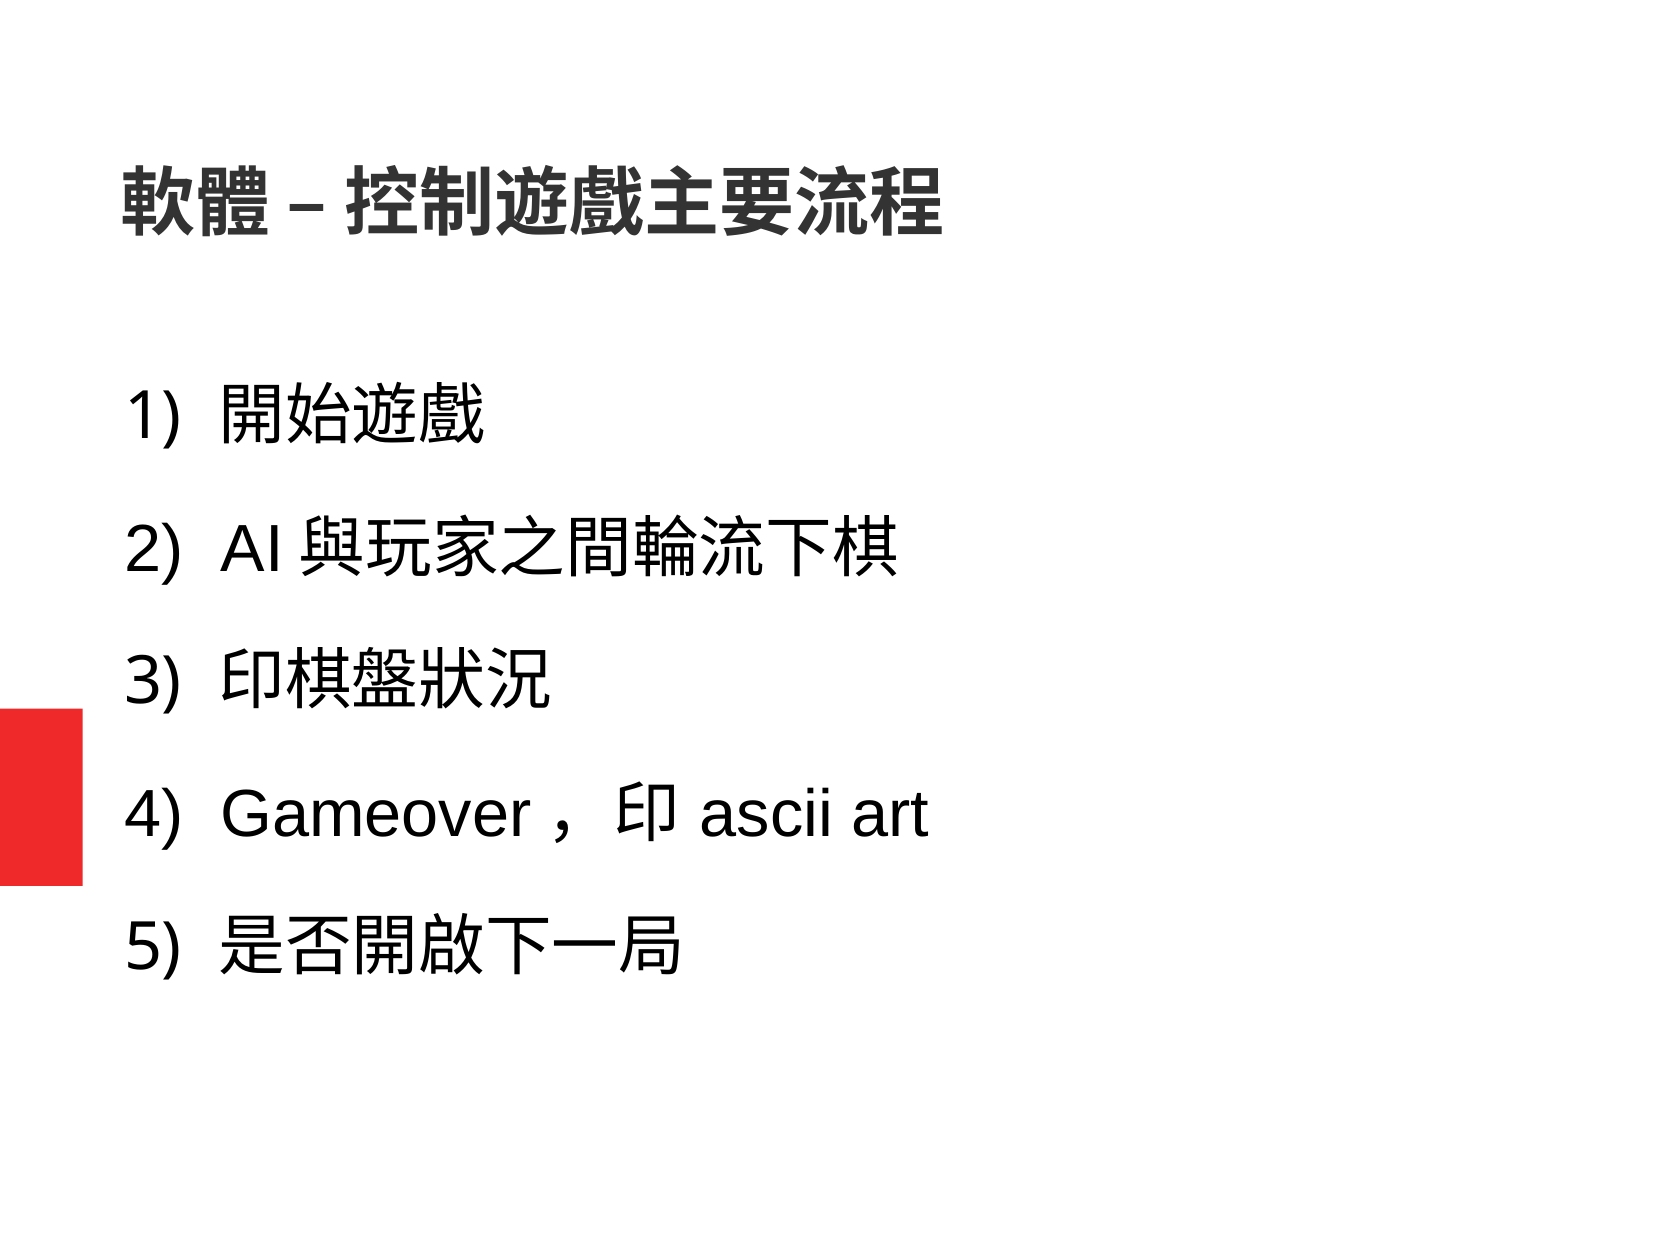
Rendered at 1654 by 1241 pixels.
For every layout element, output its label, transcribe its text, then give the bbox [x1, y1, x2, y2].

subtitle 開始遊戲 AI與玩家之間輪流下棋 印棋盤狀況 Gameover，印ascii art 是否開啟下一局 [124, 360, 1531, 1081]
title 軟體 – 控制遊戲主要流程 [120, 78, 1526, 316]
